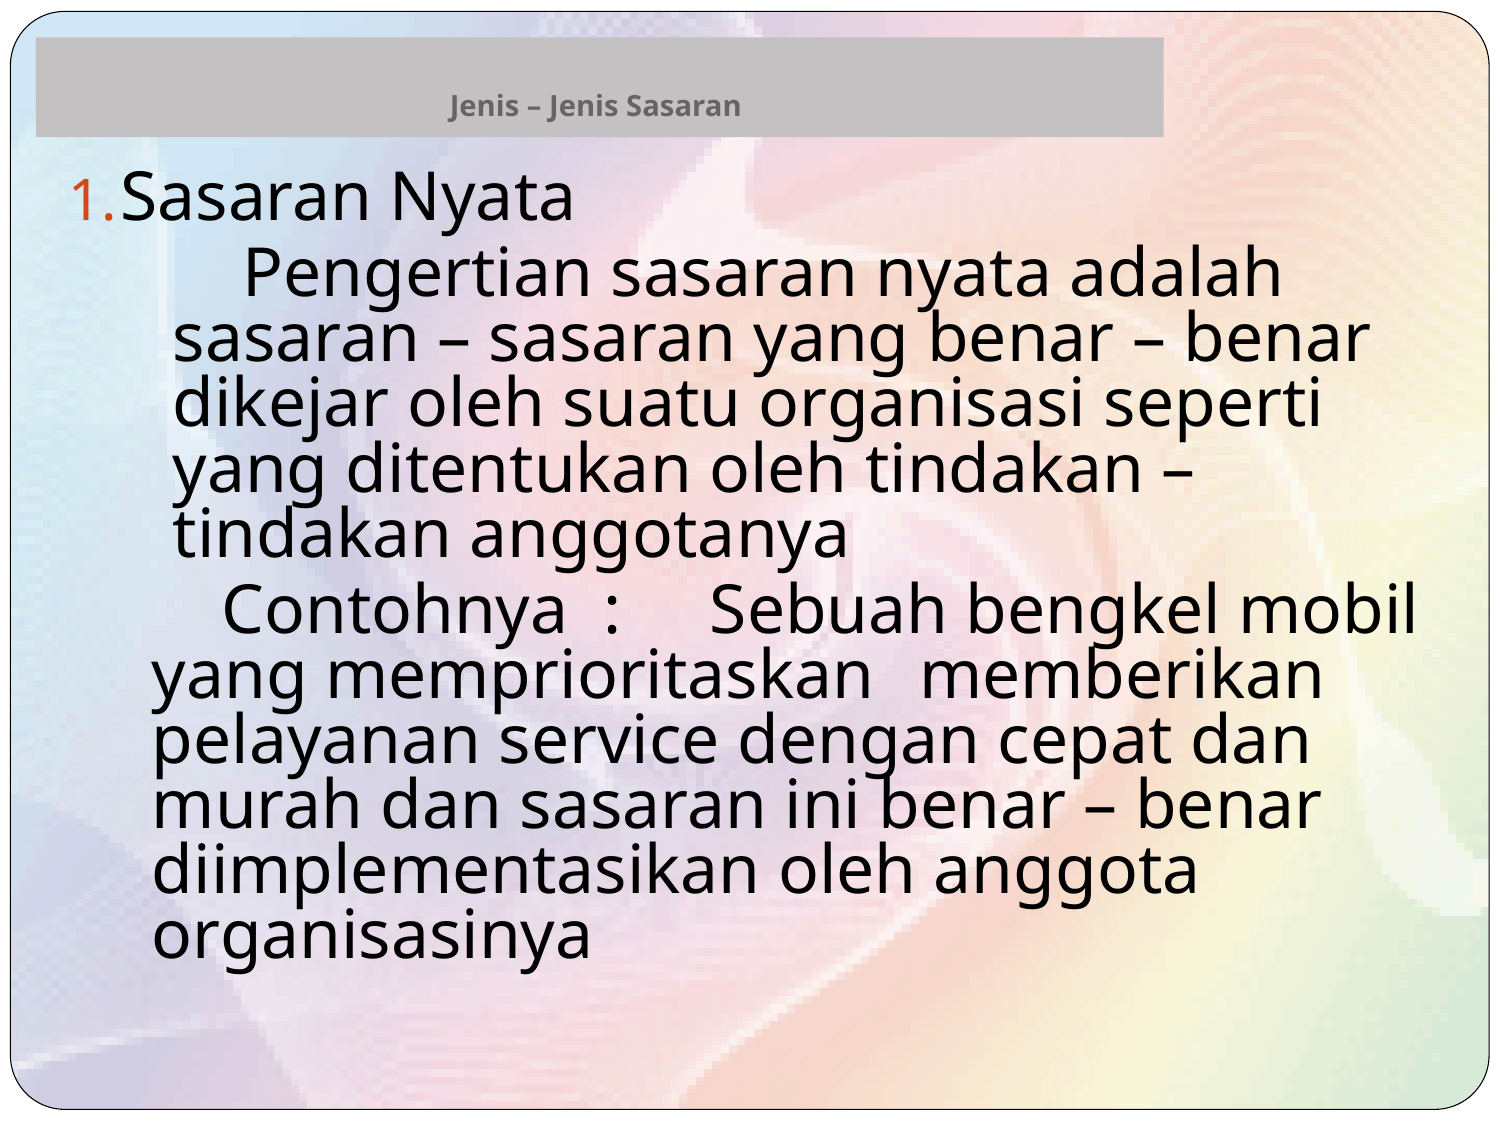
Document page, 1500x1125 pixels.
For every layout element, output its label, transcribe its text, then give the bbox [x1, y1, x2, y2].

list Sasaran Nyata Pengertian sasaran nyata adalah sasaran – sasaran yang benar – benar dikejar oleh suatu organisasi seperti yang ditentukan oleh tindakan – tindakan anggotanya Contohnya : Sebuah bengkel mobil yang memprioritaskan memberikan pelayanan service dengan cepat dan murah dan sasaran ini benar – benar diimplementasikan oleh anggota organisasinya [53, 160, 1459, 1071]
title Jenis – Jenis Sasaran [35, 37, 1164, 138]
text_box [99, 324, 688, 381]
